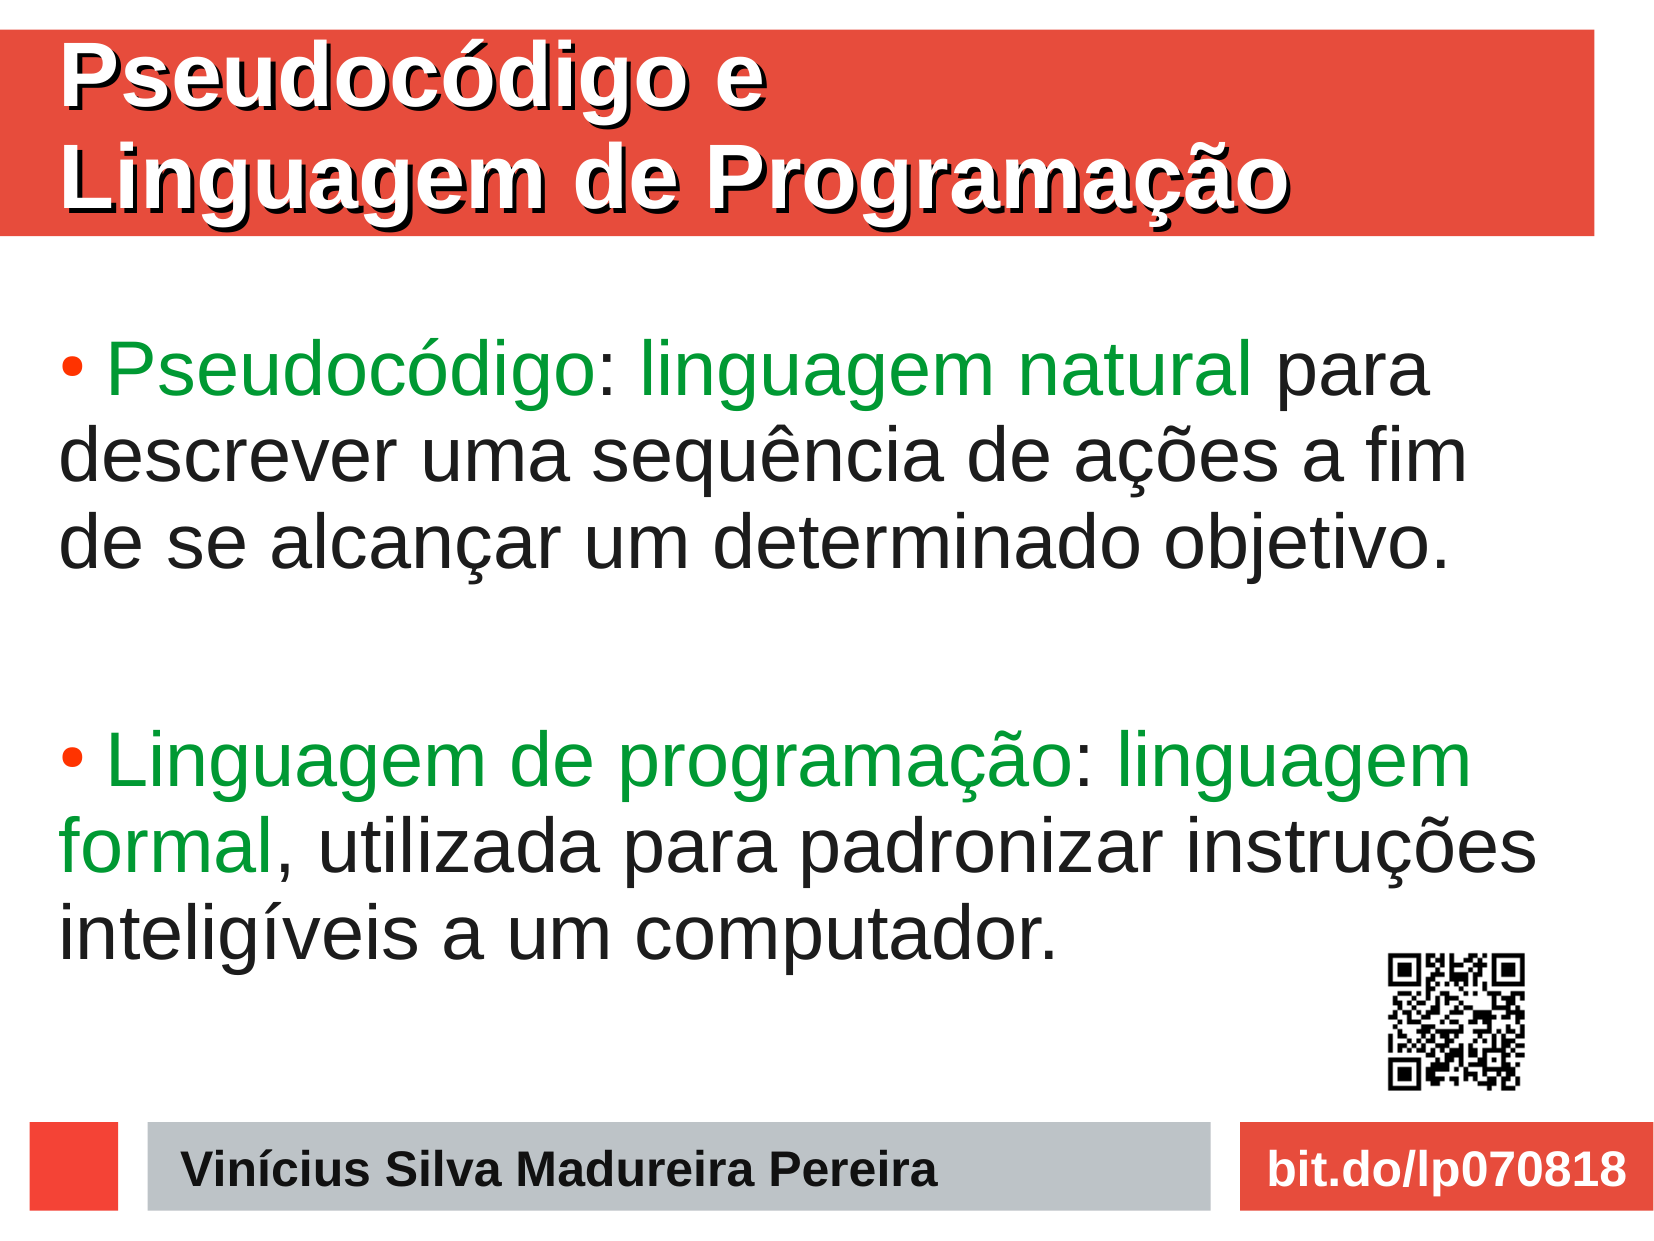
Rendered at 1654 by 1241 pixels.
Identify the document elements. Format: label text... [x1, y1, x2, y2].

text_box bit.do/lp070818 [1228, 1133, 1654, 1205]
text_box Vinícius Silva Madureira Pereira [165, 1133, 1170, 1205]
list Pseudocódigo: linguagem natural para descrever uma sequência de ações a fim de se alcançar um determinado objetivo. Linguagem de programação: linguagem formal, utilizada para padronizar instruções inteligíveis a um computador. [59, 324, 1565, 1093]
picture [1379, 944, 1536, 1102]
title Pseudocódigo e Linguagem de Programação [59, 23, 1595, 172]
